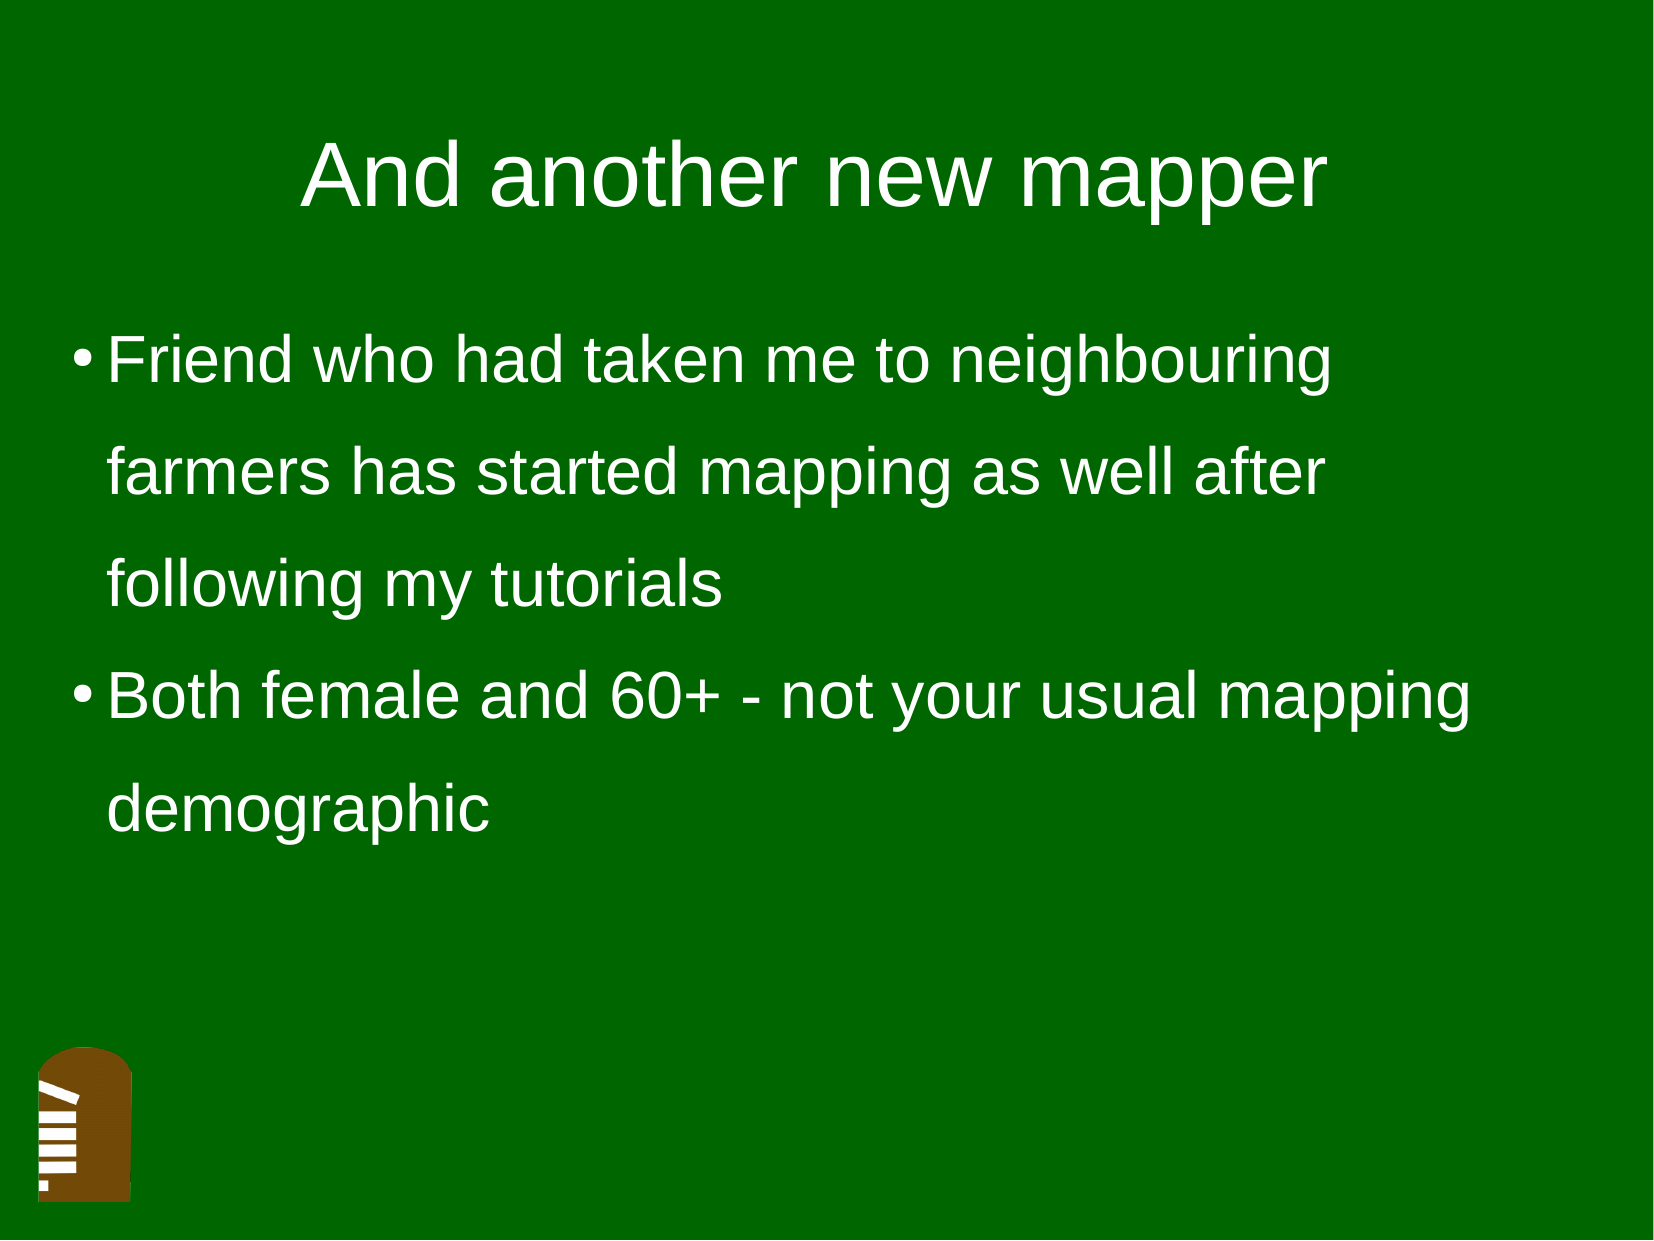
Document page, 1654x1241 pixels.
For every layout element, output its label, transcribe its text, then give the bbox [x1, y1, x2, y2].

picture [0, 1032, 178, 1217]
title And another new mapper [70, 70, 1559, 278]
subtitle Friend who had taken me to neighbouring farmers has started mapping as well after following my tutorials Both female and 60+ - not your usual mapping demographic [70, 303, 1559, 827]
